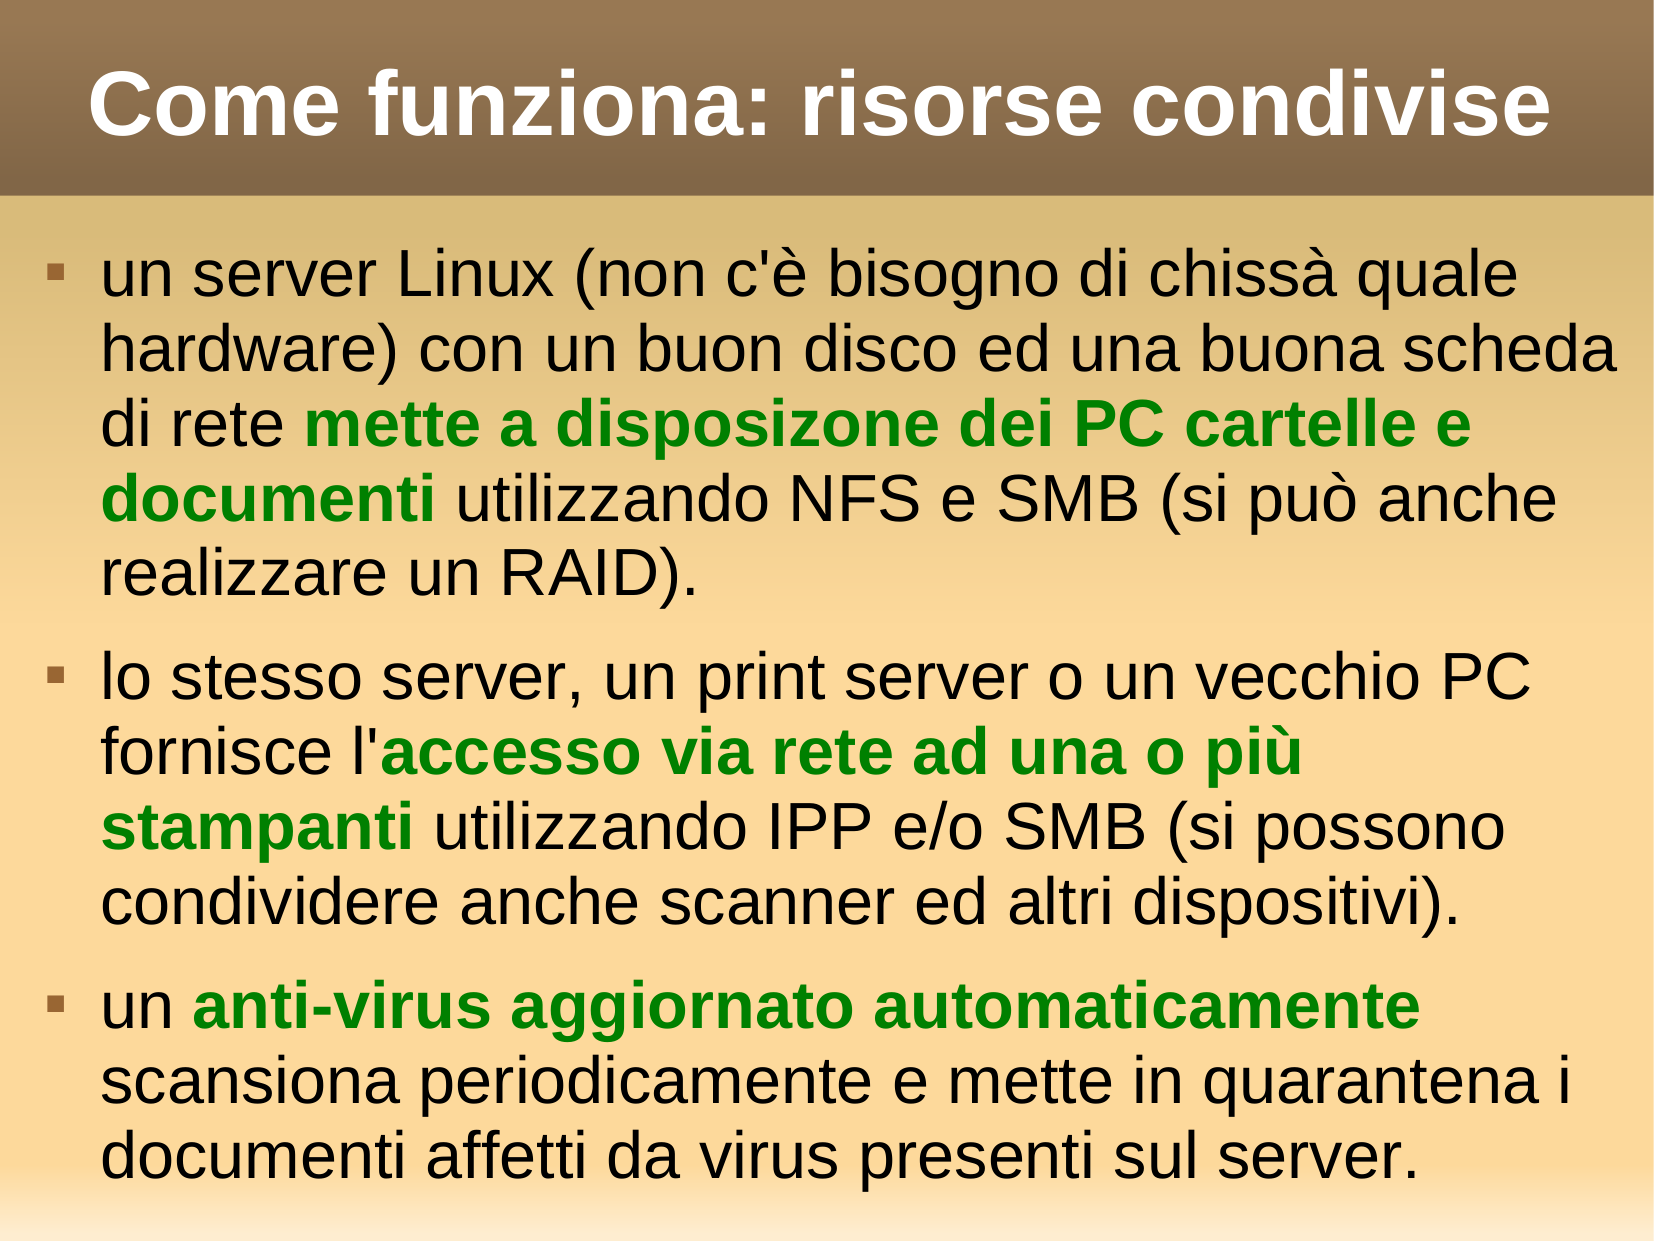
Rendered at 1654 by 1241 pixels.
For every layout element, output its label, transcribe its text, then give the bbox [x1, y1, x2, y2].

list un server Linux (non c'è bisogno di chissà quale hardware) con un buon disco ed una buona scheda di rete mette a disposizone dei PC cartelle e documenti utilizzando NFS e SMB (si può anche realizzare un RAID). lo stesso server, un print server o un vecchio PC fornisce l'accesso via rete ad una o più stampanti utilizzando IPP e/o SMB (si possono condividere anche scanner ed altri dispositivi). un anti-virus aggiornato automaticamente scansiona periodicamente e mette in quarantena i documenti affetti da virus presenti sul server. [29, 236, 1625, 1241]
title Come funziona: risorse condivise [76, 7, 1565, 200]
picture [0, 0, 1654, 1241]
